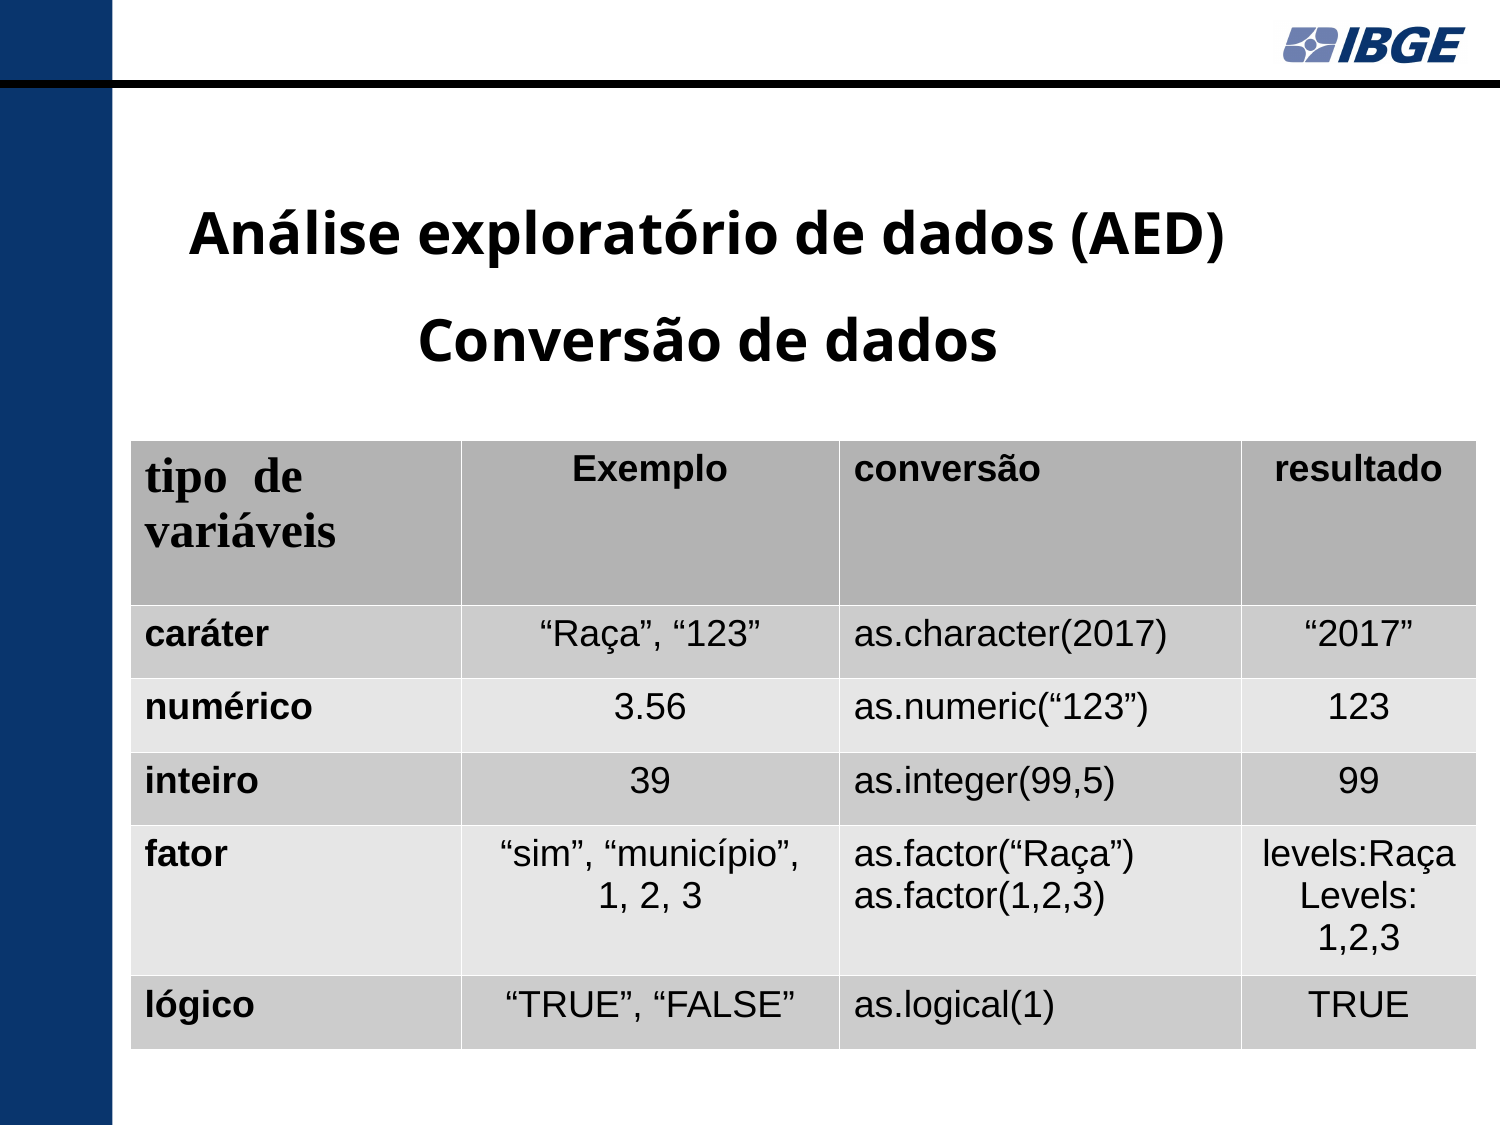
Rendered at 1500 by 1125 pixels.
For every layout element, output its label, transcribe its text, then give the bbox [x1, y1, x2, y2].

table_cell “TRUE”, “FALSE” [462, 976, 839, 1049]
table_header tipo de variáveis [131, 441, 461, 605]
table_cell as.factor(“Raça”) as.factor(1,2,3) [840, 826, 1241, 975]
table_cell as.integer(99,5) [840, 753, 1241, 825]
table_cell “Raça”, “123” [462, 606, 839, 678]
table_cell 3.56 [462, 679, 839, 752]
table_cell TRUE [1242, 976, 1476, 1049]
table_cell inteiro [131, 753, 461, 825]
table_cell lógico [131, 976, 461, 1049]
table_header Exemplo [462, 441, 839, 605]
text_box Análise exploratório de dados (AED) Conversão de dados [174, 188, 1426, 381]
picture [1273, 20, 1468, 64]
table_cell 99 [1242, 753, 1476, 825]
table_cell as.character(2017) [840, 606, 1241, 678]
table_header conversão [840, 441, 1241, 605]
table_cell 39 [462, 753, 839, 825]
table_cell “2017” [1242, 606, 1476, 678]
table_header resultado [1242, 441, 1476, 605]
table_cell 123 [1242, 679, 1476, 752]
table_cell as.logical(1) [840, 976, 1241, 1049]
table_cell “sim”, “município”, 1, 2, 3 [462, 826, 839, 975]
table_cell fator [131, 826, 461, 975]
table_cell numérico [131, 679, 461, 752]
table_cell as.numeric(“123”) [840, 679, 1241, 752]
table_cell caráter [131, 606, 461, 678]
table_cell levels:Raça Levels: 1,2,3 [1242, 826, 1476, 975]
